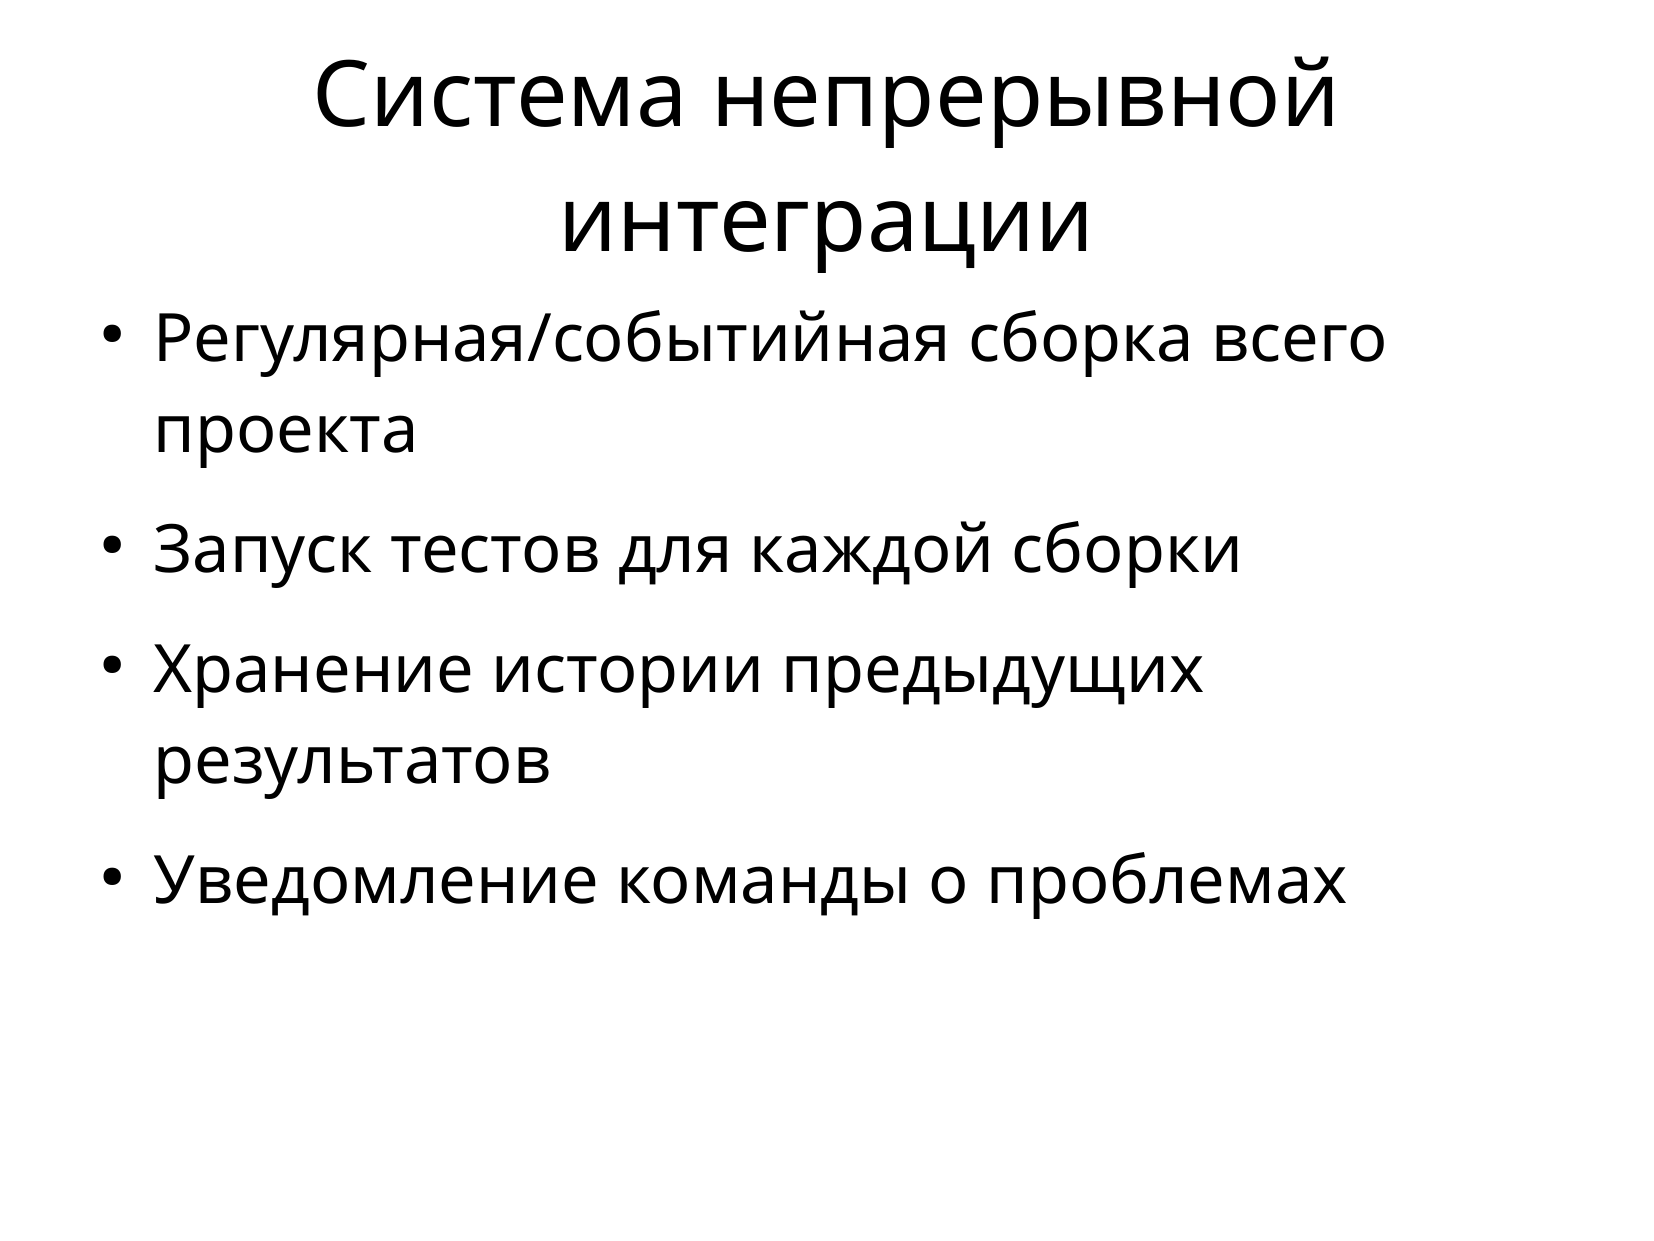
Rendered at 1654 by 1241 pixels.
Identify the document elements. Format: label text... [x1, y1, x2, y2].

list Регулярная/событийная сборка всего проекта Запуск тестов для каждой сборки Хранение истории предыдущих результатов Уведомление команды о проблемах [82, 290, 1538, 1010]
title Система непрерывной интеграции [82, 45, 1571, 261]
